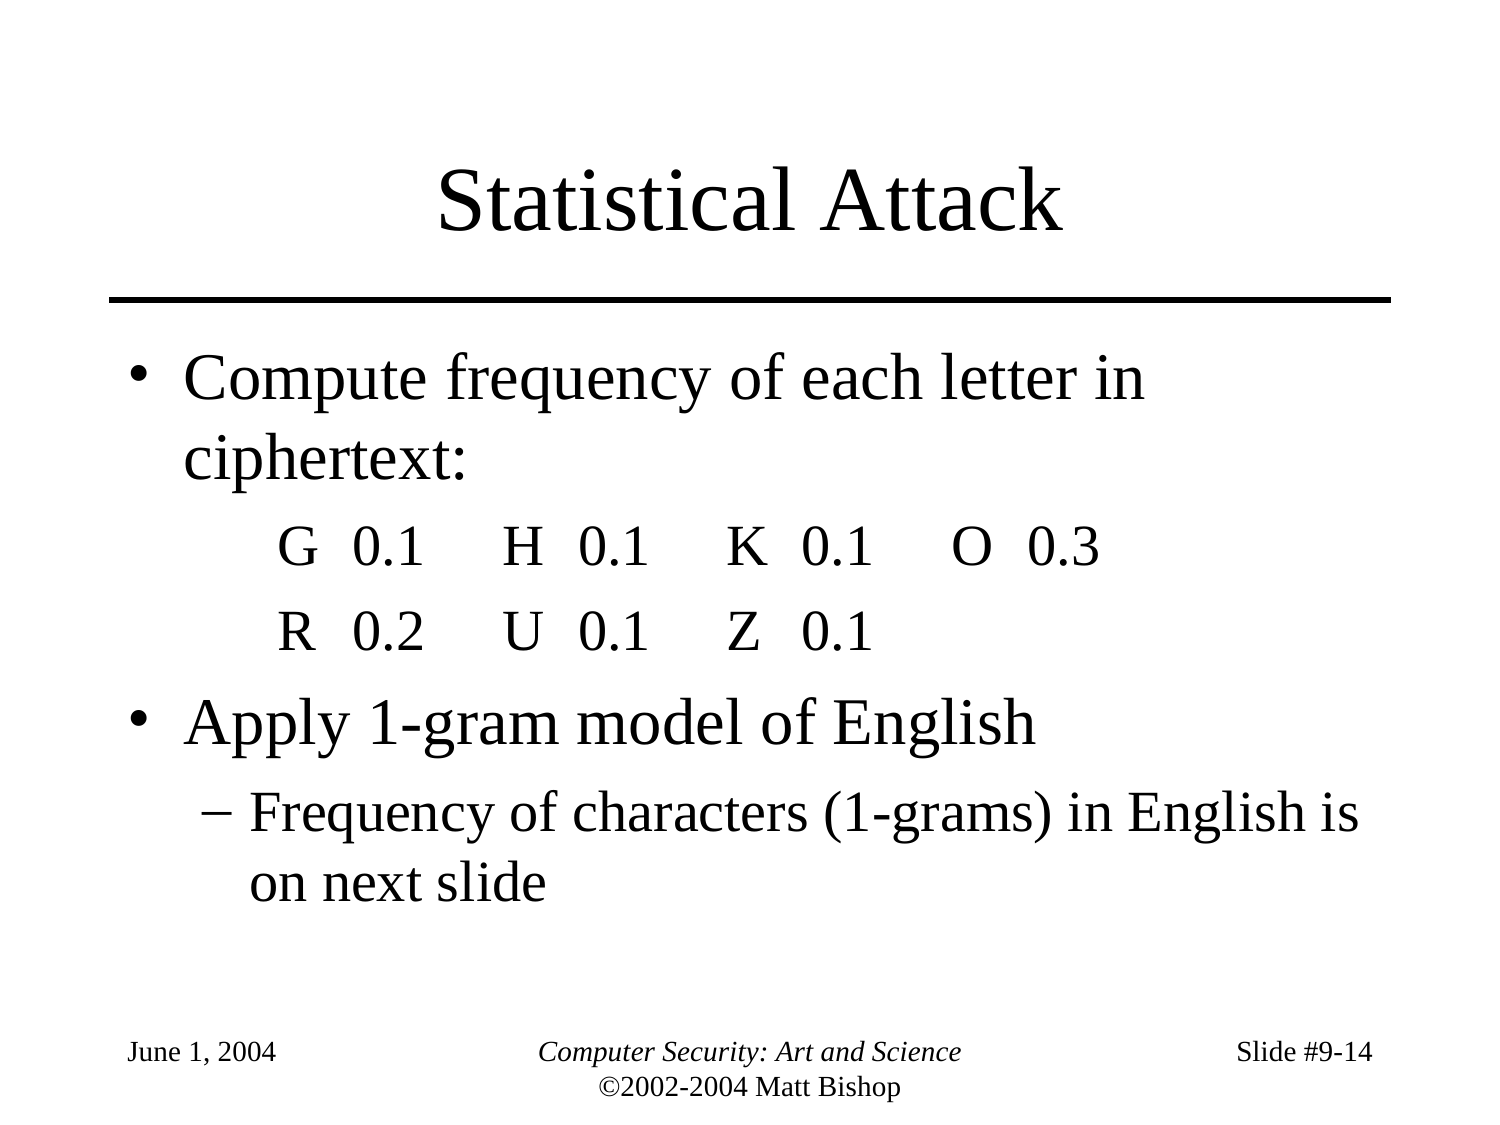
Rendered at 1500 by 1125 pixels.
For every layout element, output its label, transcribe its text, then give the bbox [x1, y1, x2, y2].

list Compute frequency of each letter in ciphertext: G 0.1 H 0.1 K 0.1 O 0.3 R 0.2 U 0.1 Z 0.1 Apply 1-gram model of English Frequency of characters (1-grams) in English is on next slide [112, 324, 1388, 1000]
title Statistical Attack [112, 99, 1388, 288]
